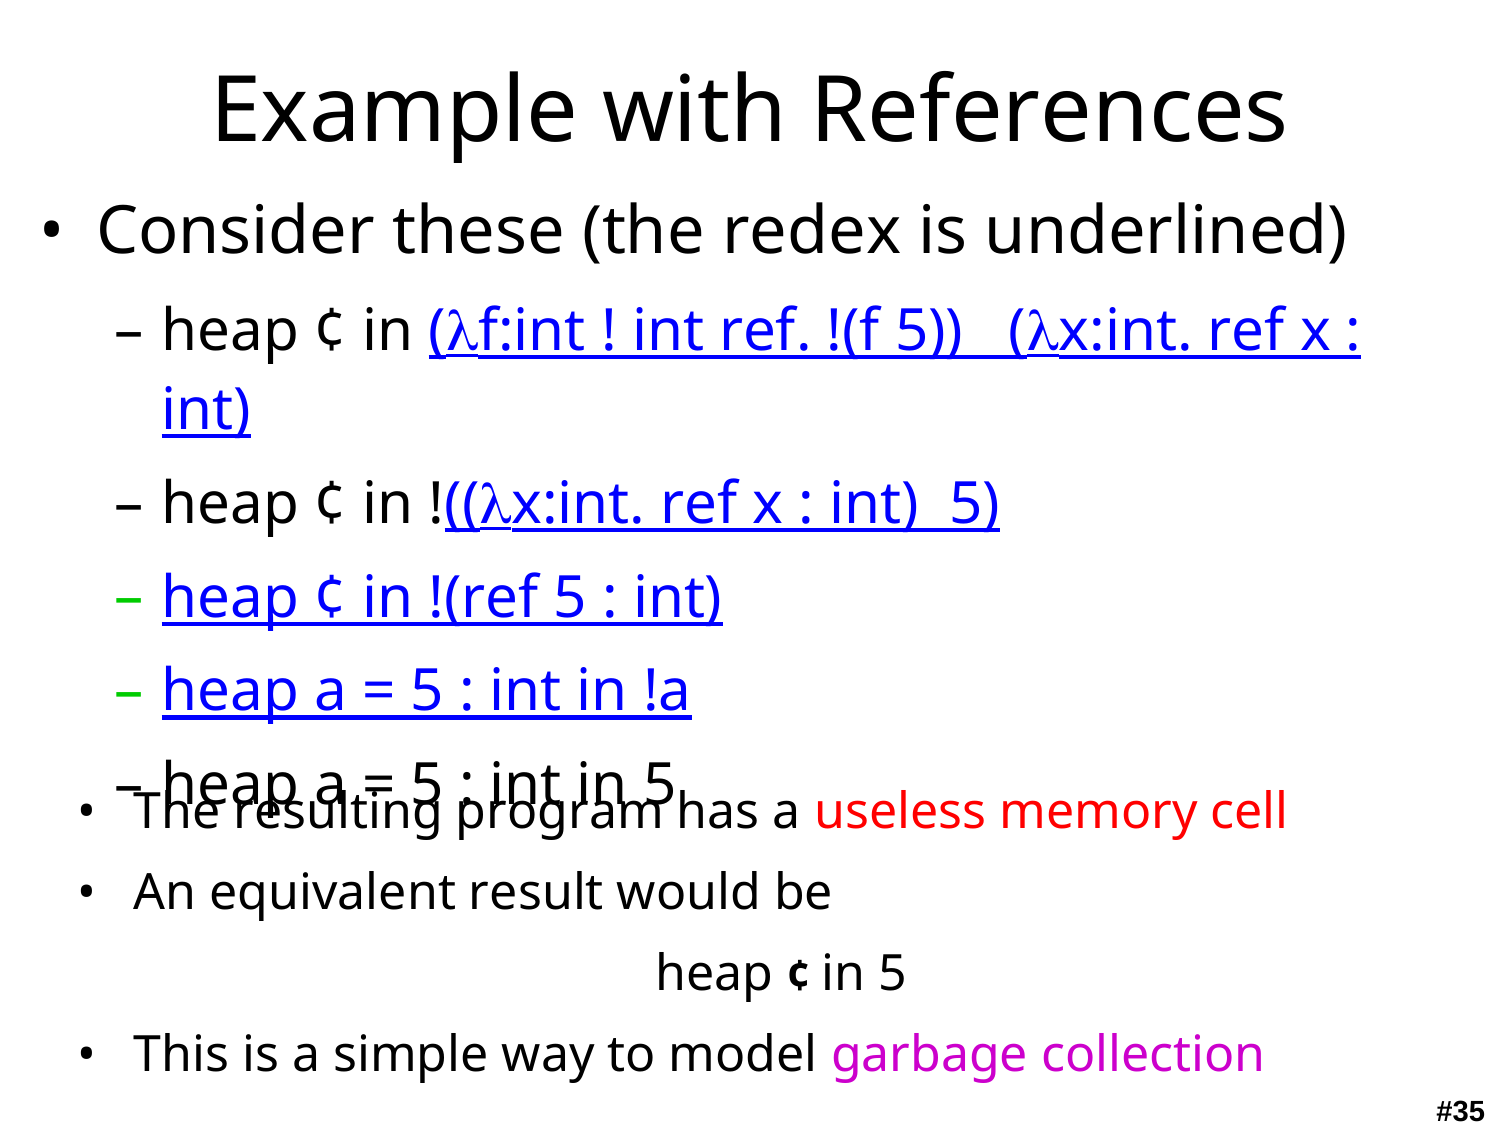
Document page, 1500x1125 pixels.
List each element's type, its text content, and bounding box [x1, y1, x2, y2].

text_box The resulting program has a useless memory cell An equivalent result would be heap ¢ in 5 This is a simple way to model garbage collection [62, 767, 1426, 1081]
title Example with References [24, 12, 1476, 174]
list Consider these (the redex is underlined) heap ¢ in (f:int ! int ref. !(f 5)) (x:int. ref x : int) heap ¢ in !((x:int. ref x : int) 5) heap ¢ in !(ref 5 : int) heap a = 5 : int in !a heap a = 5 : int in 5 [24, 174, 1476, 763]
